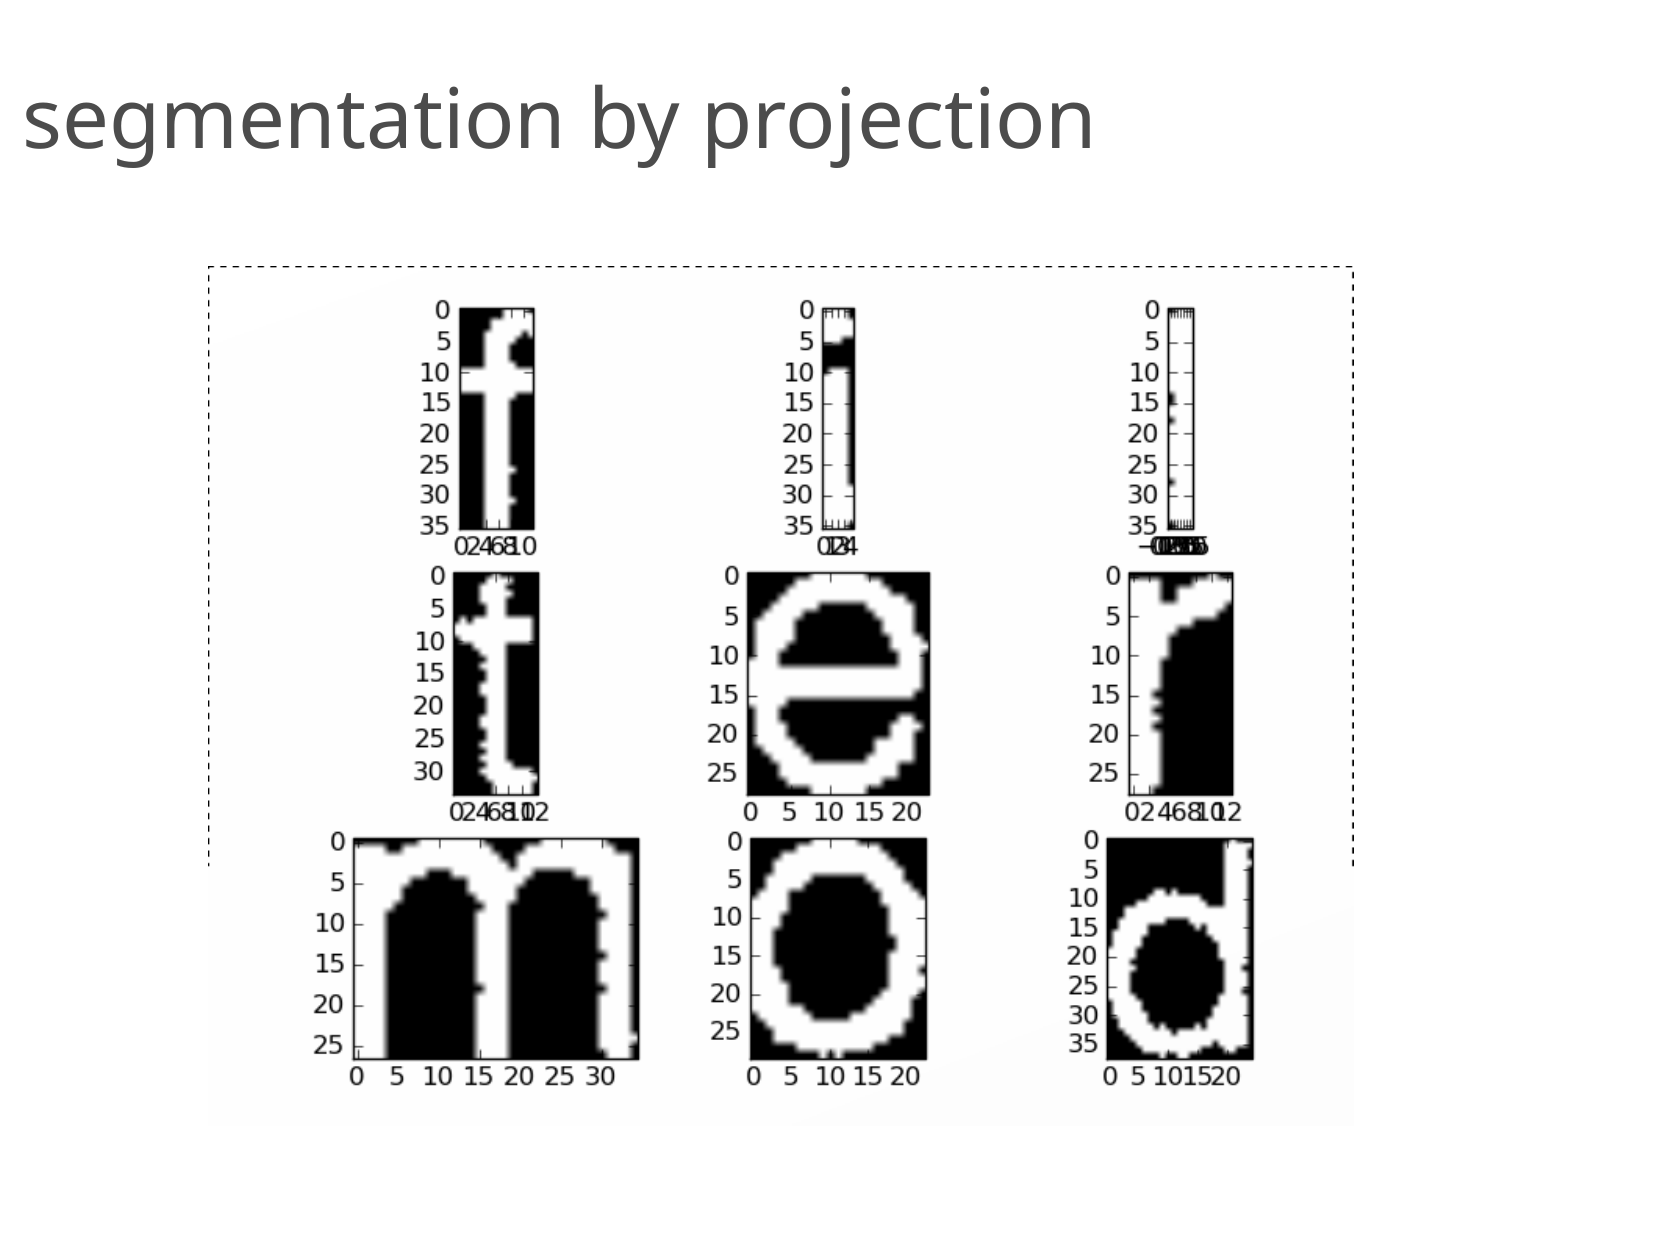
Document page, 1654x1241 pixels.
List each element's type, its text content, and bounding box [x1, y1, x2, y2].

title segmentation by projection [22, 26, 1654, 205]
picture [208, 266, 1354, 1126]
